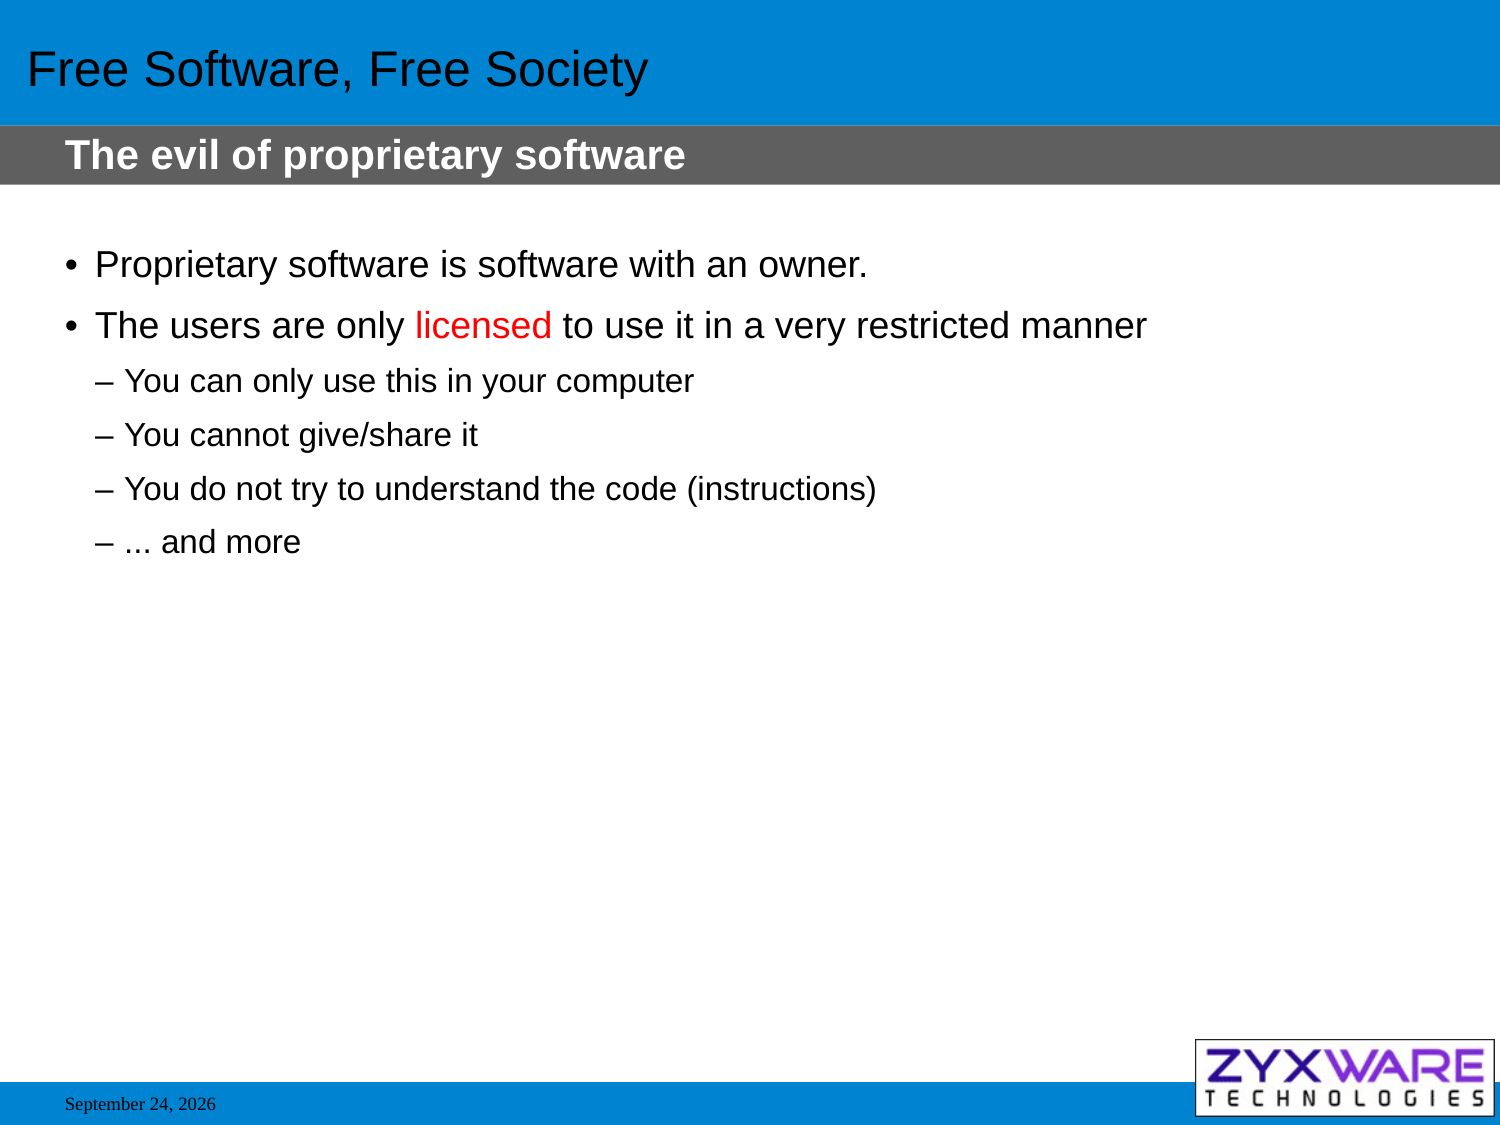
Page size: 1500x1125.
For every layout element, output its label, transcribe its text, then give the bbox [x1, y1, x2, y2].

picture [1195, 1039, 1495, 1117]
list Proprietary software is software with an owner. The users are only licensed to use it in a very restricted manner You can only use this in your computer You cannot give/share it You do not try to understand the code (instructions) ... and more [64, 243, 1436, 987]
title The evil of proprietary software [64, 125, 1436, 185]
